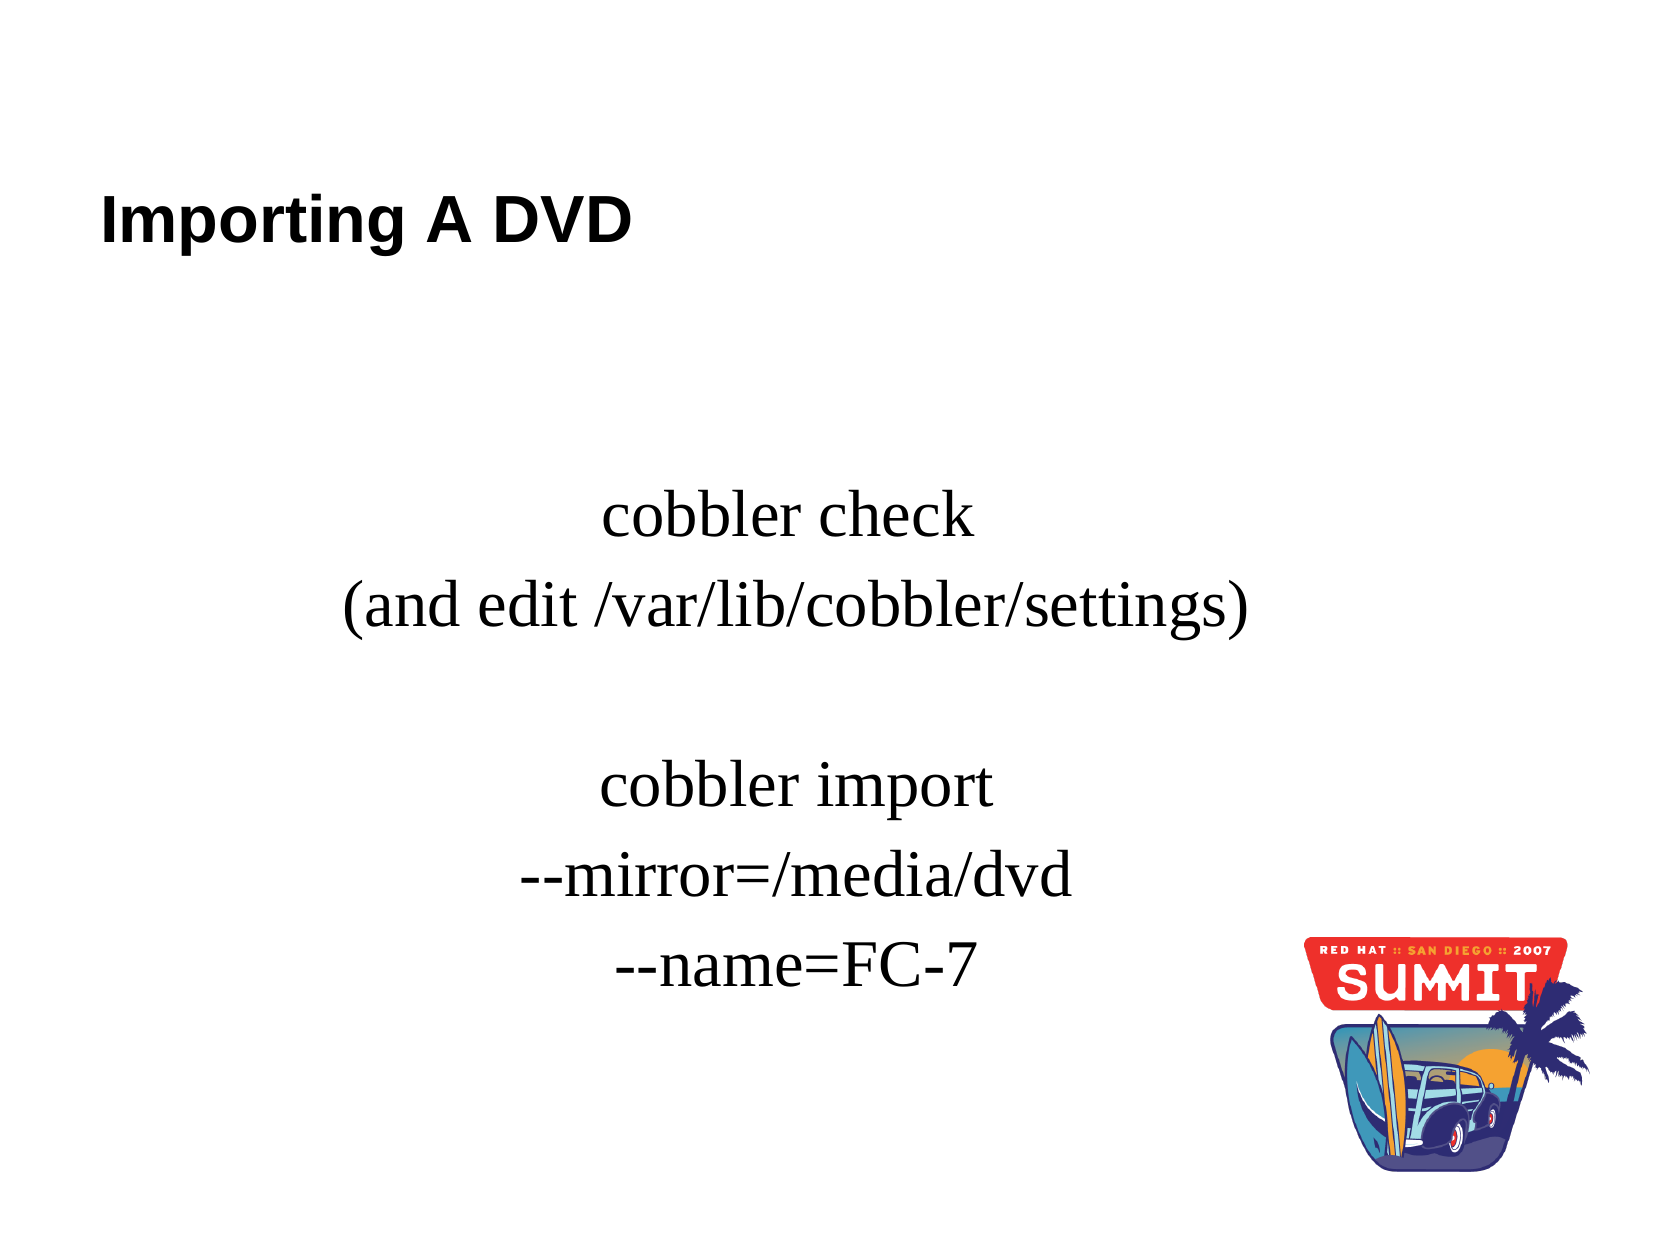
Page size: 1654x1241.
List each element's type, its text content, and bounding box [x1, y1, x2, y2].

title Importing A DVD [100, 164, 1506, 275]
picture [1500, 937, 1590, 1172]
subtitle cobbler check (and edit /var/lib/cobbler/settings) cobbler import --mirror=/media/dvd --name=FC-7 [94, 304, 1500, 1174]
